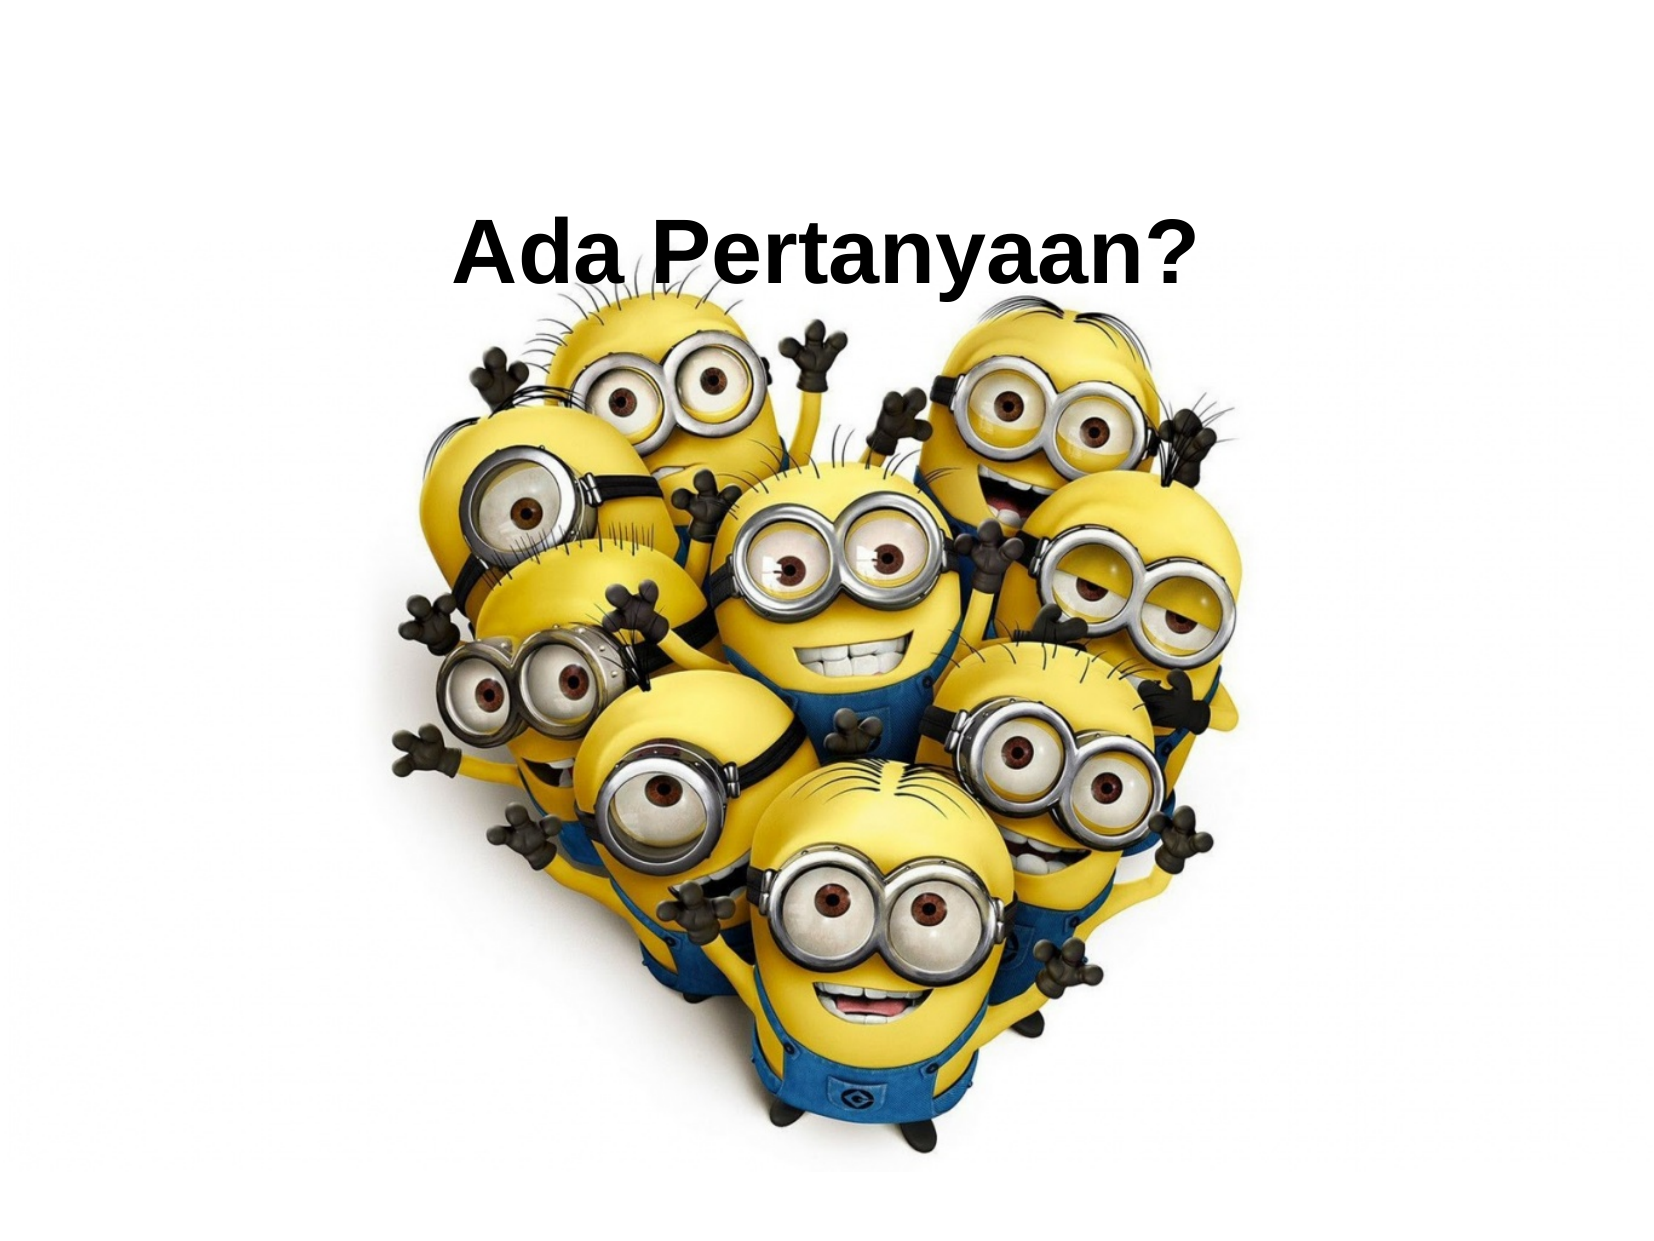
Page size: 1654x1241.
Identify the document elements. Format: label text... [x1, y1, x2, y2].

title Ada Pertanyaan? [82, 185, 1571, 320]
picture [0, 242, 1653, 1172]
